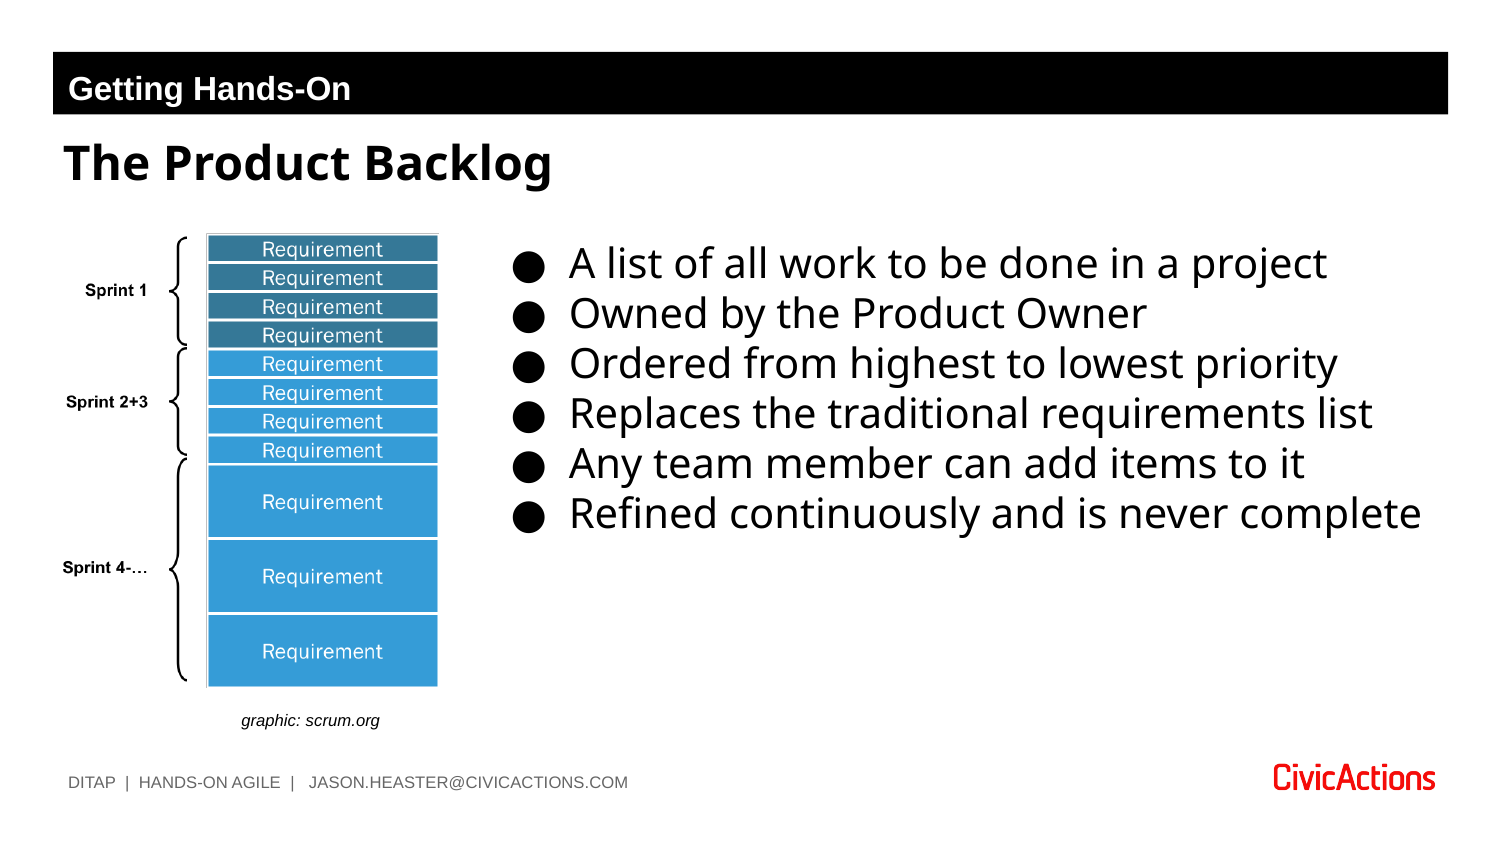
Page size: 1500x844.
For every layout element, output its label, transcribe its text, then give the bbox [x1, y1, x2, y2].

picture [29, 227, 439, 688]
list A list of all work to be done in a project Owned by the Product Owner Ordered from highest to lowest priority Replaces the traditional requirements list Any team member can add items to it Refined continuously and is never complete [484, 227, 1492, 572]
text_box graphic: scrum.org [226, 695, 421, 743]
title Getting Hands-On [53, 51, 1449, 115]
picture [1271, 758, 1438, 795]
list The Product Backlog [53, 123, 1449, 194]
